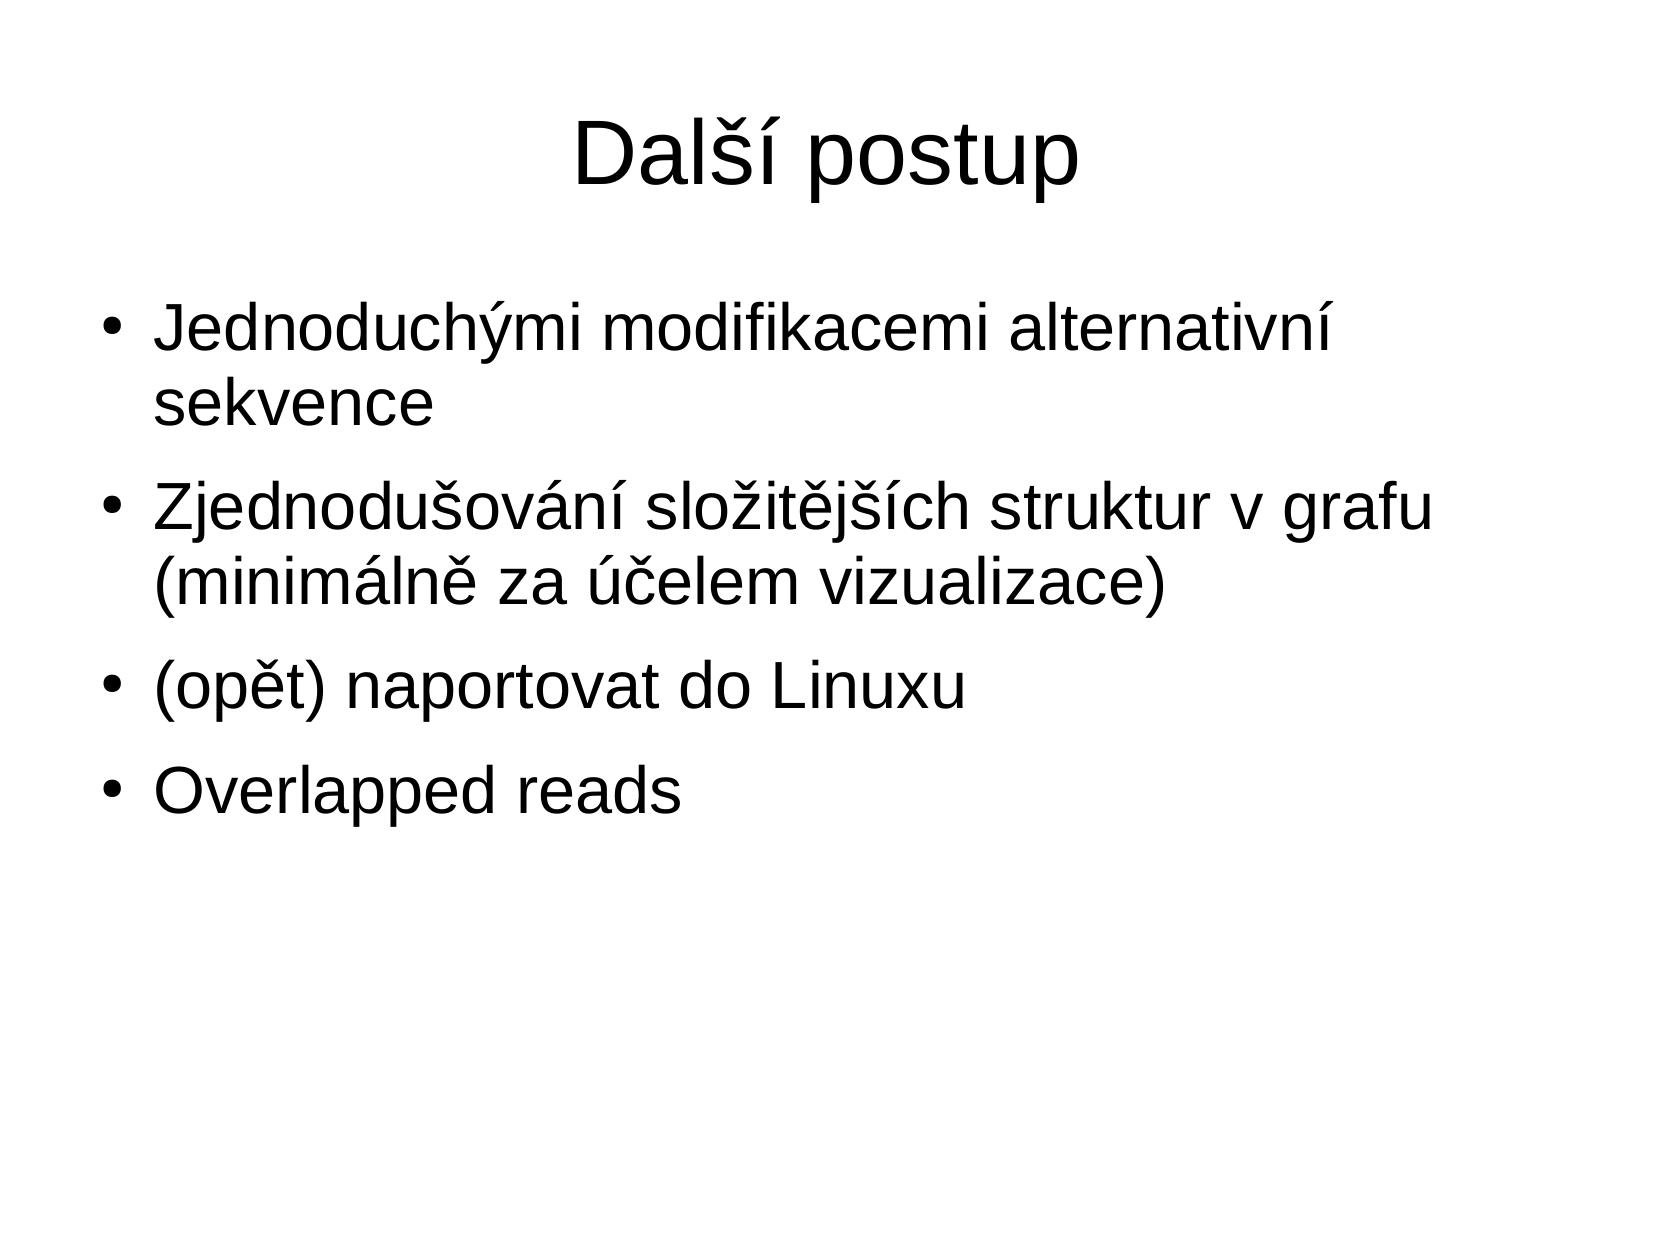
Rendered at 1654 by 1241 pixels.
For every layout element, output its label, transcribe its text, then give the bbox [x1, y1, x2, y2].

title Další postup [82, 49, 1571, 257]
list Jednoduchými modifikacemi alternativní sekvence Zjednodušování složitějších struktur v grafu (minimálně za účelem vizualizace) (opět) naportovat do Linuxu Overlapped reads [82, 290, 1571, 1010]
